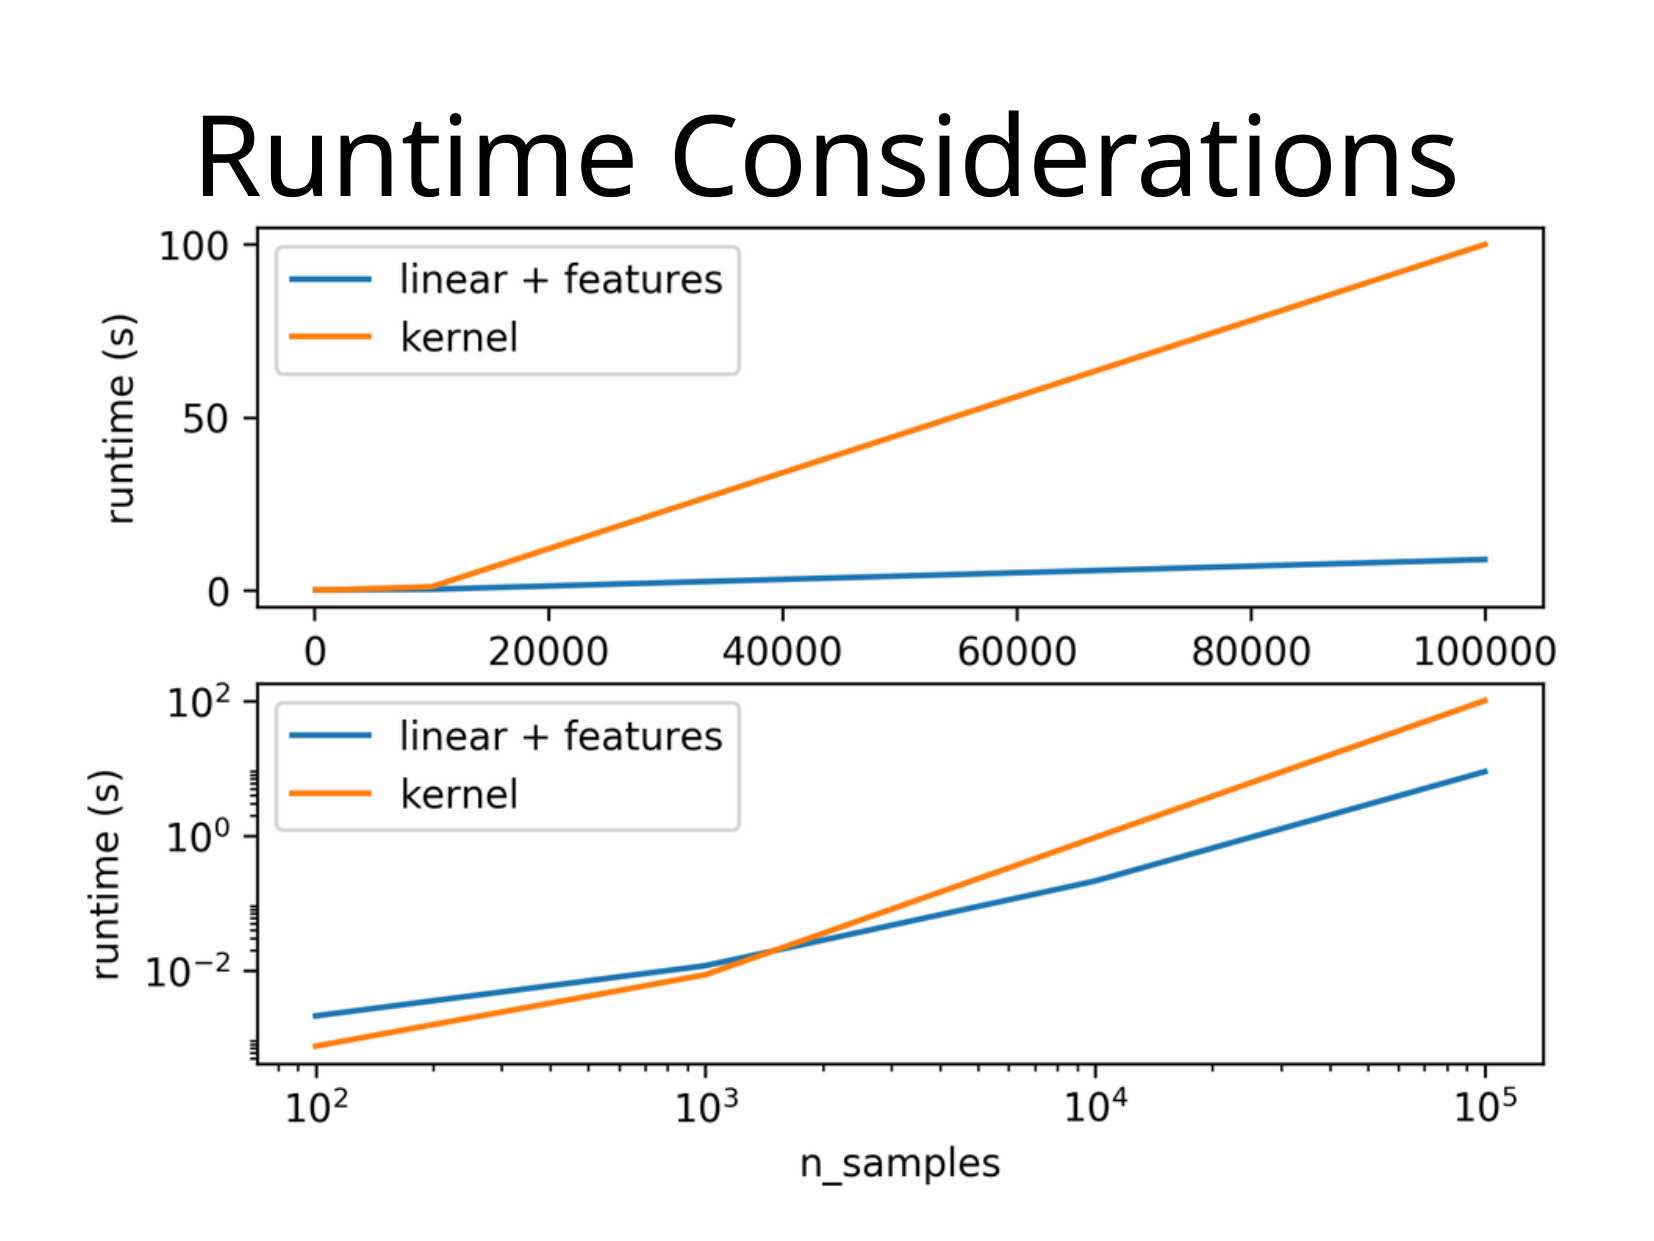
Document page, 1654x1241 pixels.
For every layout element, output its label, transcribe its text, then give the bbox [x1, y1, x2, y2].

picture [61, 202, 1592, 1222]
title Runtime Considerations [82, 49, 1571, 202]
